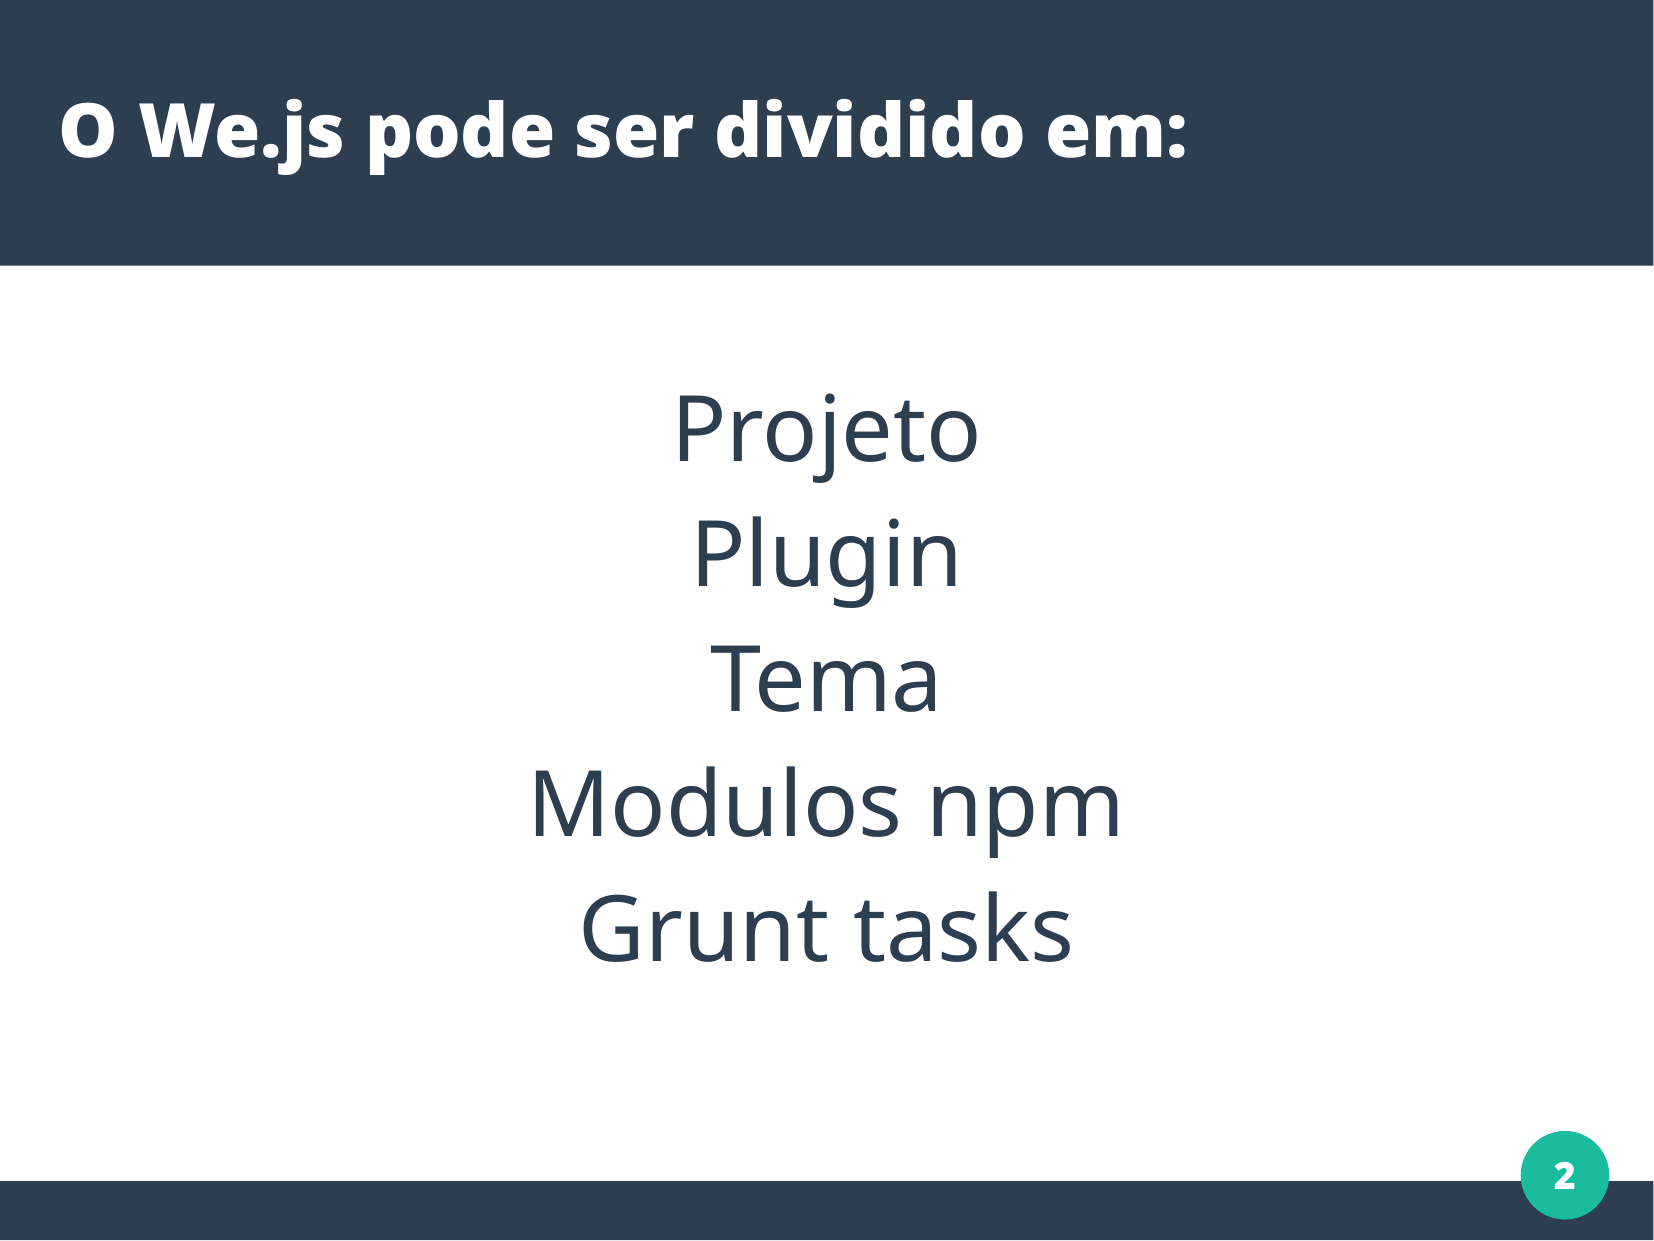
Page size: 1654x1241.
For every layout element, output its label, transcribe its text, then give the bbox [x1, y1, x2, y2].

title O We.js pode ser dividido em: [59, 49, 1595, 207]
subtitle Projeto Plugin Tema Modulos npm Grunt tasks [59, 324, 1595, 1152]
